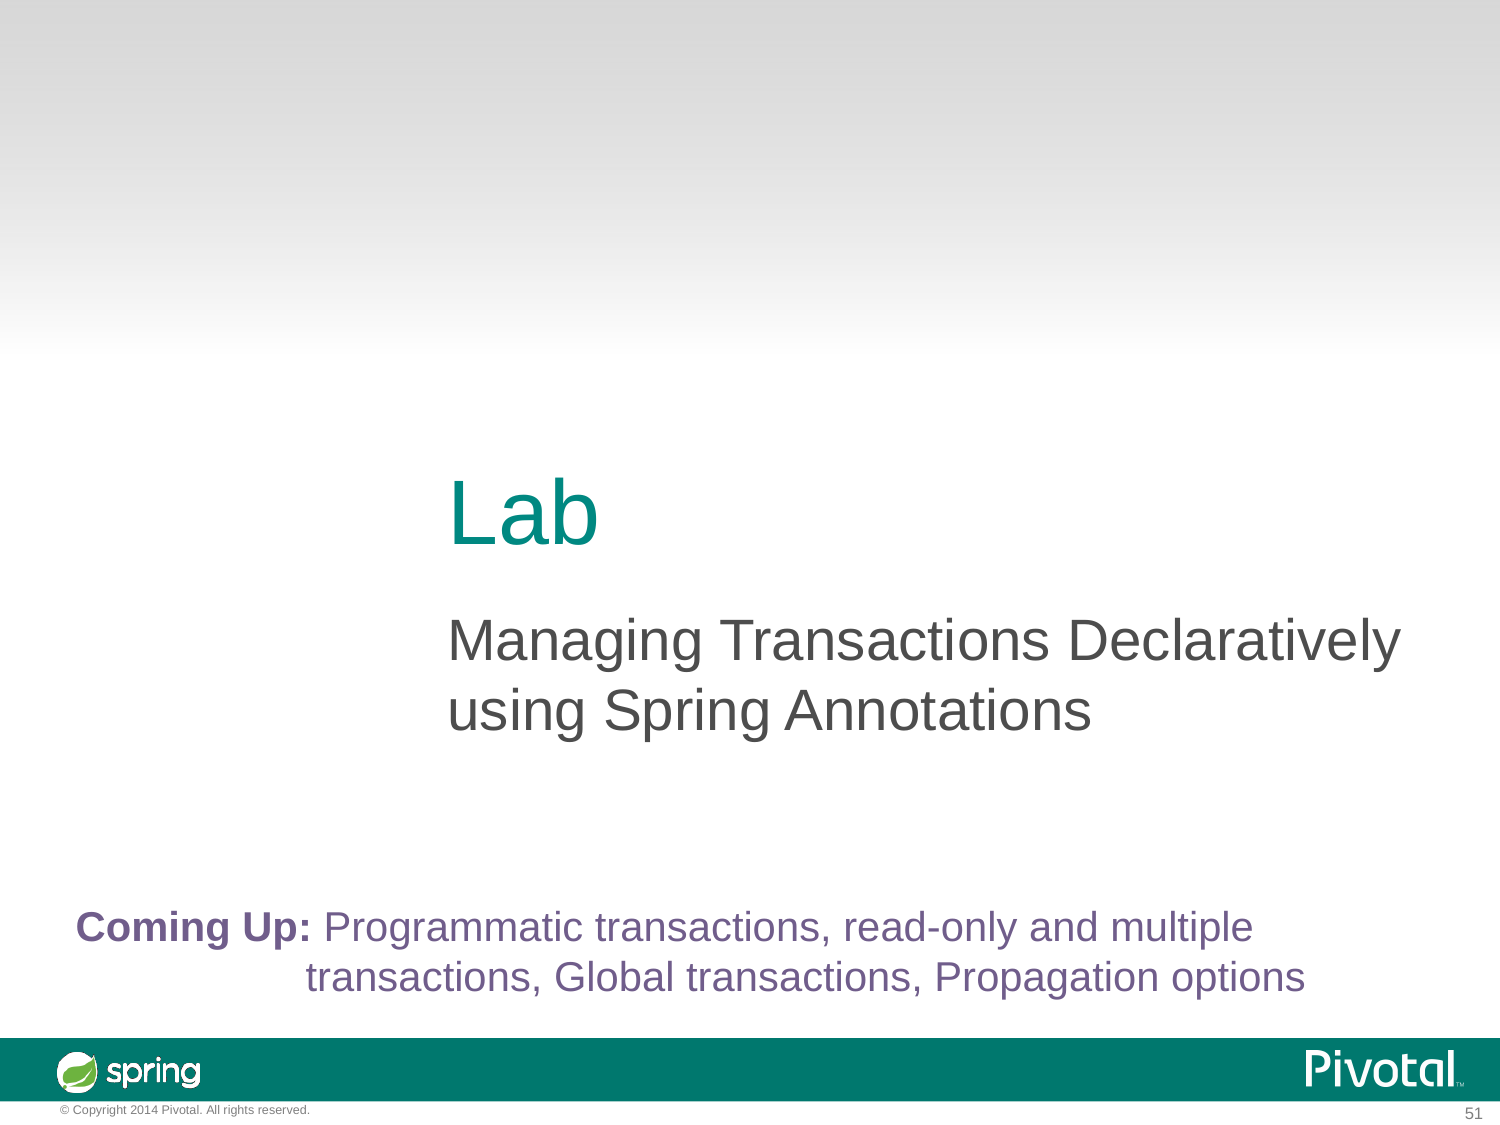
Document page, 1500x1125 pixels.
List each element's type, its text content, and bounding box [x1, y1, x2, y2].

title Lab [447, 454, 1440, 565]
picture [1306, 1050, 1464, 1087]
text_box Managing Transactions Declaratively using Spring Annotations [447, 602, 1440, 914]
text_box Coming Up: Programmatic transactions, read-only and multiple transactions, Global transactions, Propagation options [60, 892, 1333, 1008]
picture [32, 1041, 210, 1103]
